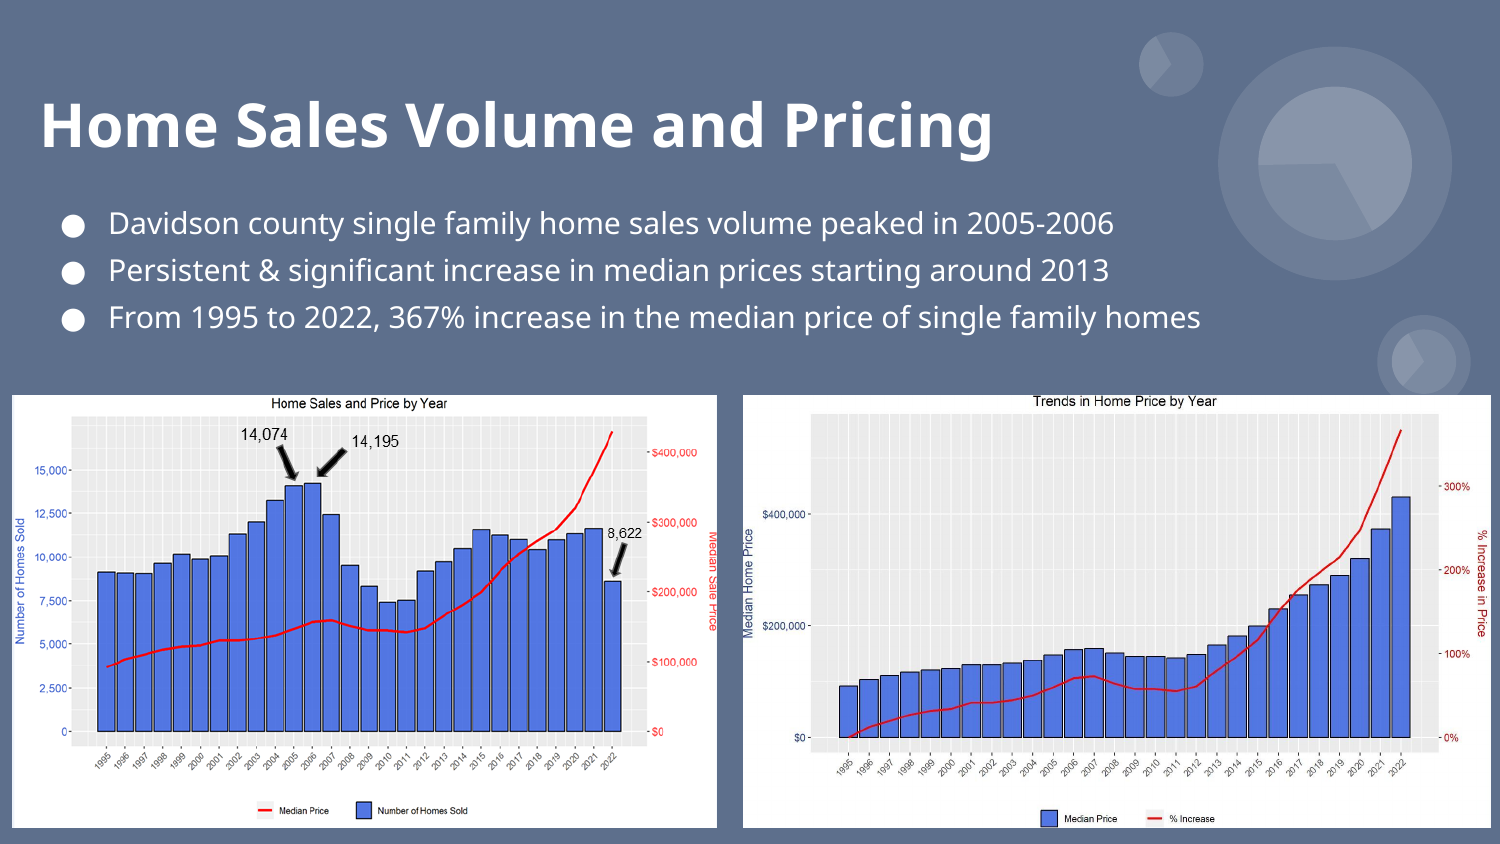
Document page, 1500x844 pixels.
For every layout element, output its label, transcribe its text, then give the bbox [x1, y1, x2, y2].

picture [12, 395, 717, 828]
picture [743, 395, 1491, 828]
list Davidson county single family home sales volume peaked in 2005-2006 Persistent & significant increase in median prices starting around 2013 From 1995 to 2022, 367% increase in the median price of single family homes [24, 181, 1257, 356]
title Home Sales Volume and Pricing [24, 66, 1164, 181]
